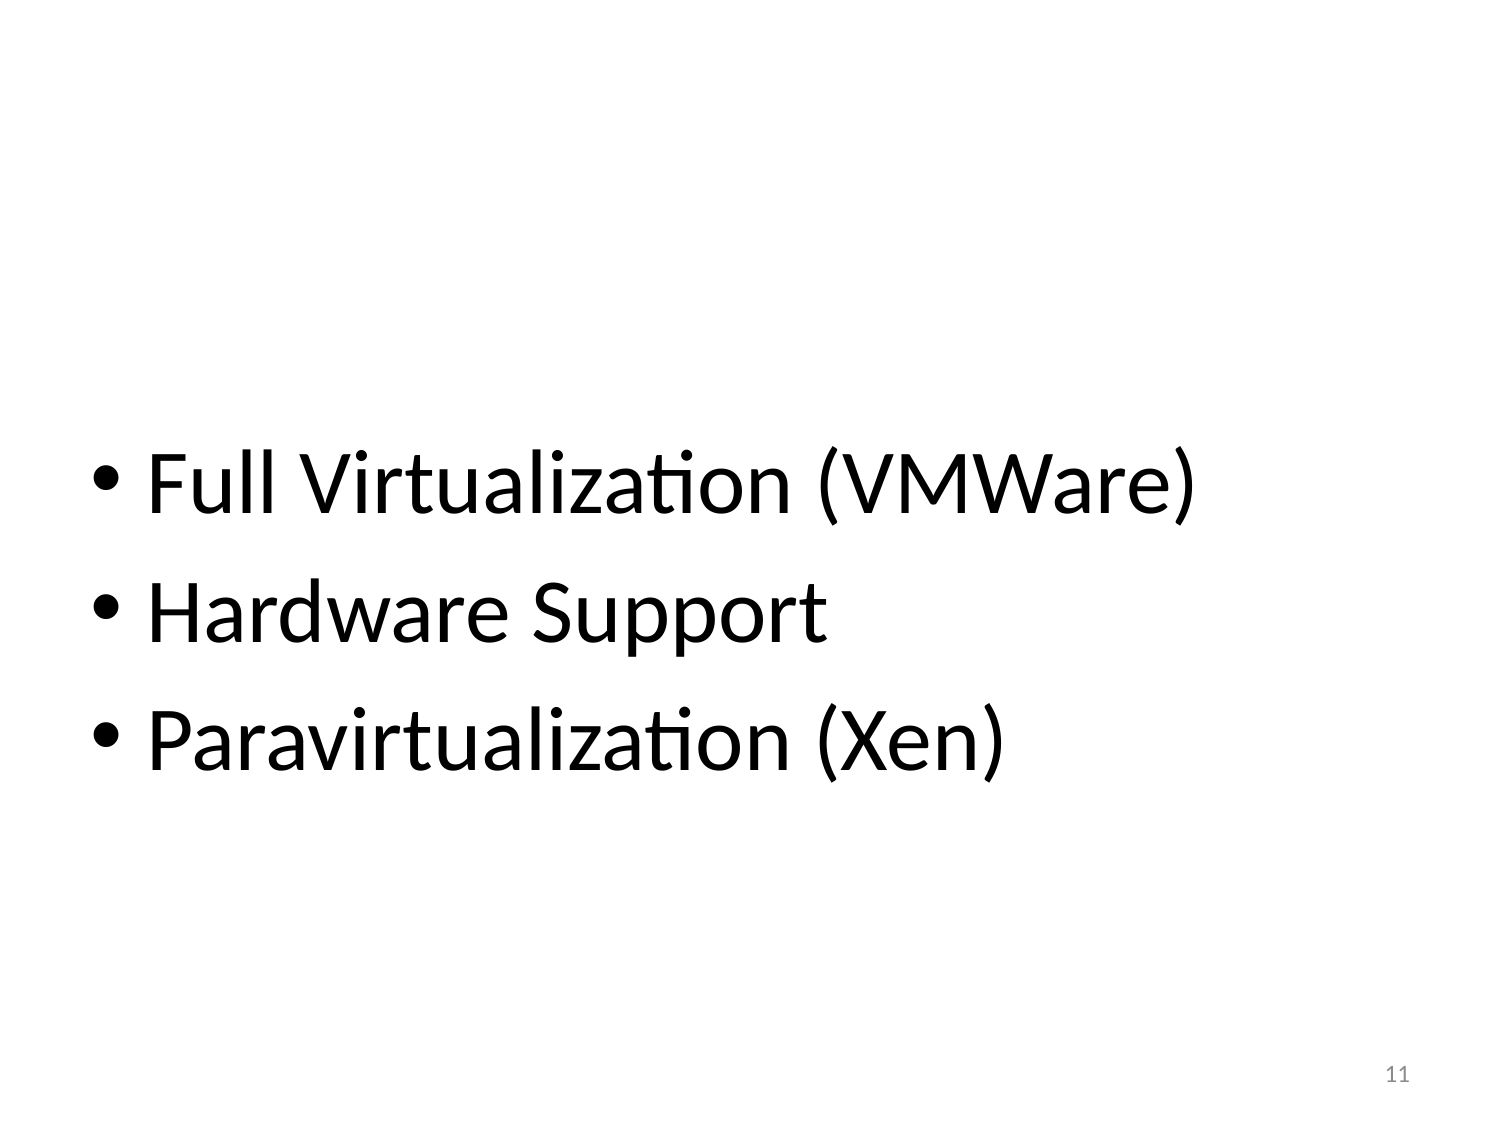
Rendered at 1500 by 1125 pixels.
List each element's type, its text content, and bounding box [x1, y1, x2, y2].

slide_number <number> [1074, 1042, 1425, 1103]
list Full Virtualization (VMWare) Hardware Support Paravirtualization (Xen) [75, 128, 1425, 1083]
